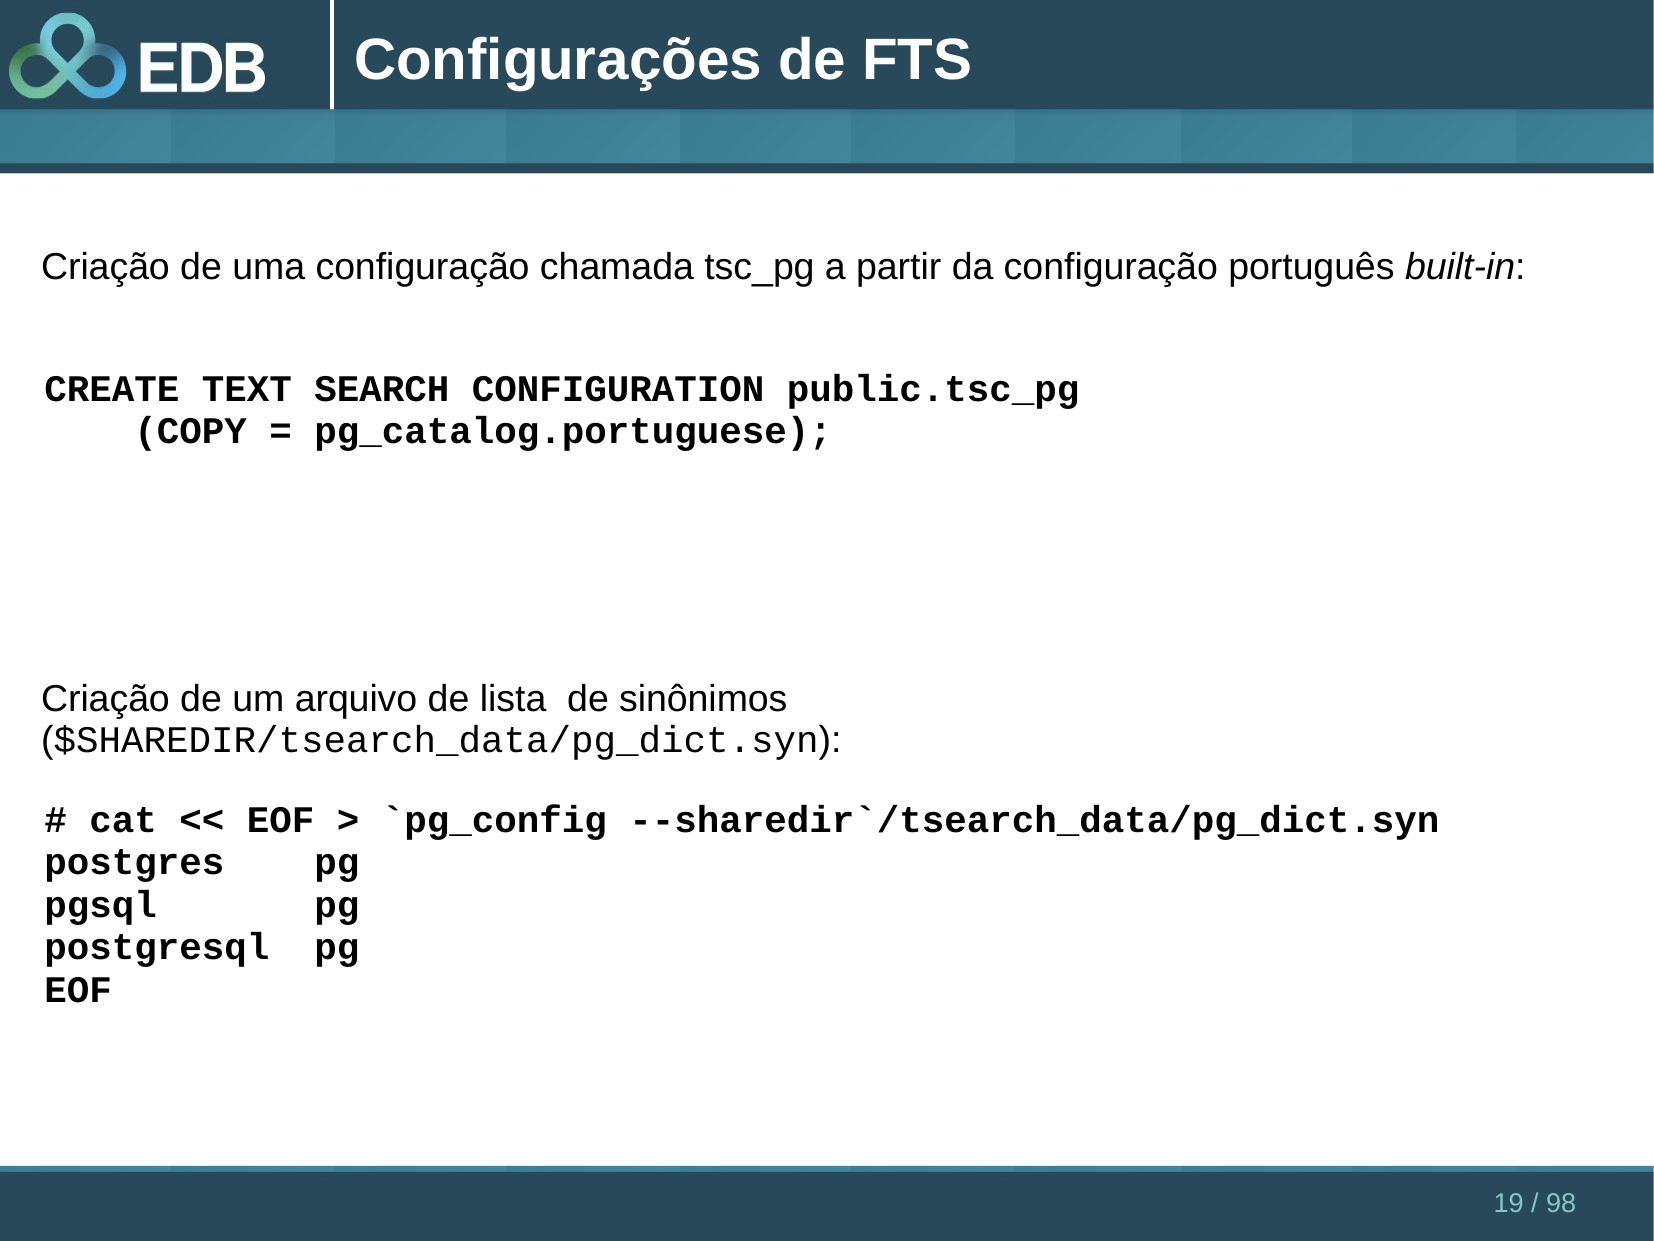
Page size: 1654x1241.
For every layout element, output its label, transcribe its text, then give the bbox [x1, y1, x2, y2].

text_box Criação de um arquivo de lista de sinônimos ($SHAREDIR/tsearch_data/pg_dict.syn): [26, 669, 1595, 772]
title Configurações de FTS [354, 26, 1595, 92]
text_box # cat << EOF > `pg_config --sharedir`/tsearch_data/pg_dict.syn postgres pg pgsql pg postgresql pg EOF [29, 793, 1565, 1064]
text_box CREATE TEXT SEARCH CONFIGURATION public.tsc_pg (COPY = pg_catalog.portuguese); [29, 362, 1182, 463]
picture [0, 0, 1654, 1241]
text_box Criação de uma configuração chamada tsc_pg a partir da configuração português built-in: [26, 238, 1565, 296]
